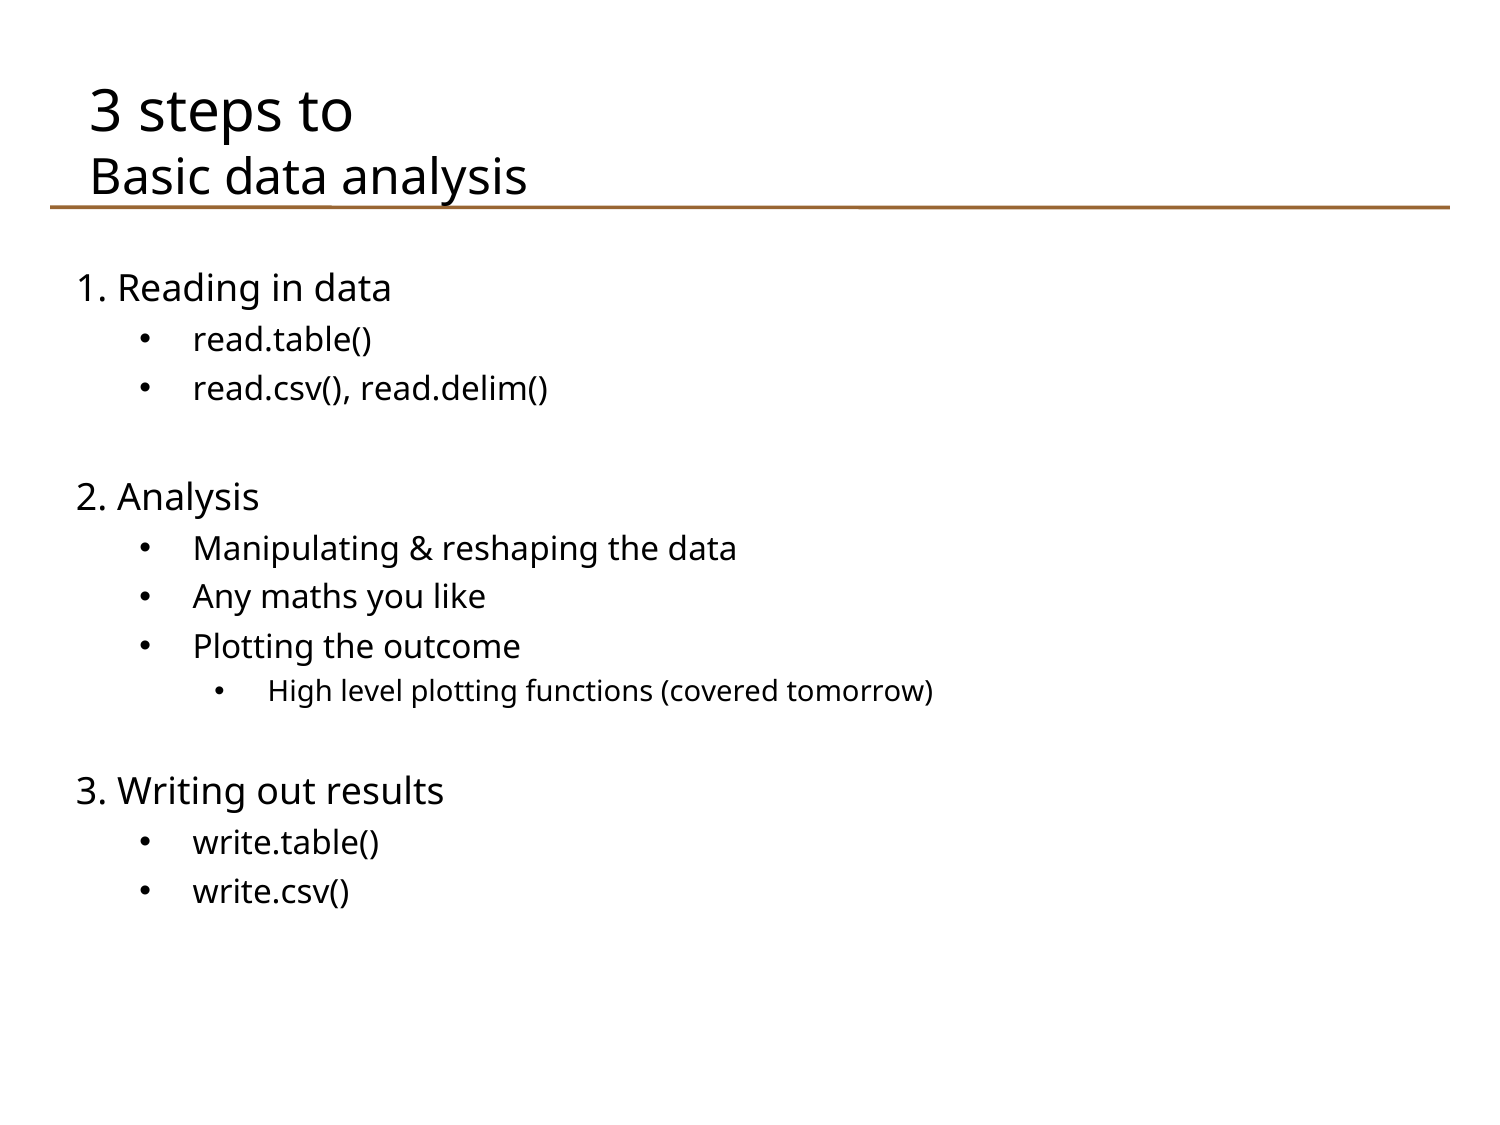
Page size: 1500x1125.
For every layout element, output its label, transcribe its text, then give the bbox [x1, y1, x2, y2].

text_box 1. Reading in data read.table()‏ read.csv()‏, read.delim() 2. Analysis Manipulating & reshaping the data Any maths you like Plotting the outcome High level plotting functions (covered tomorrow)‏ 3. Writing out results write.table()‏ write.csv() [75, 263, 1425, 1006]
text_box 3 steps to Basic data analysis [75, 44, 1425, 233]
